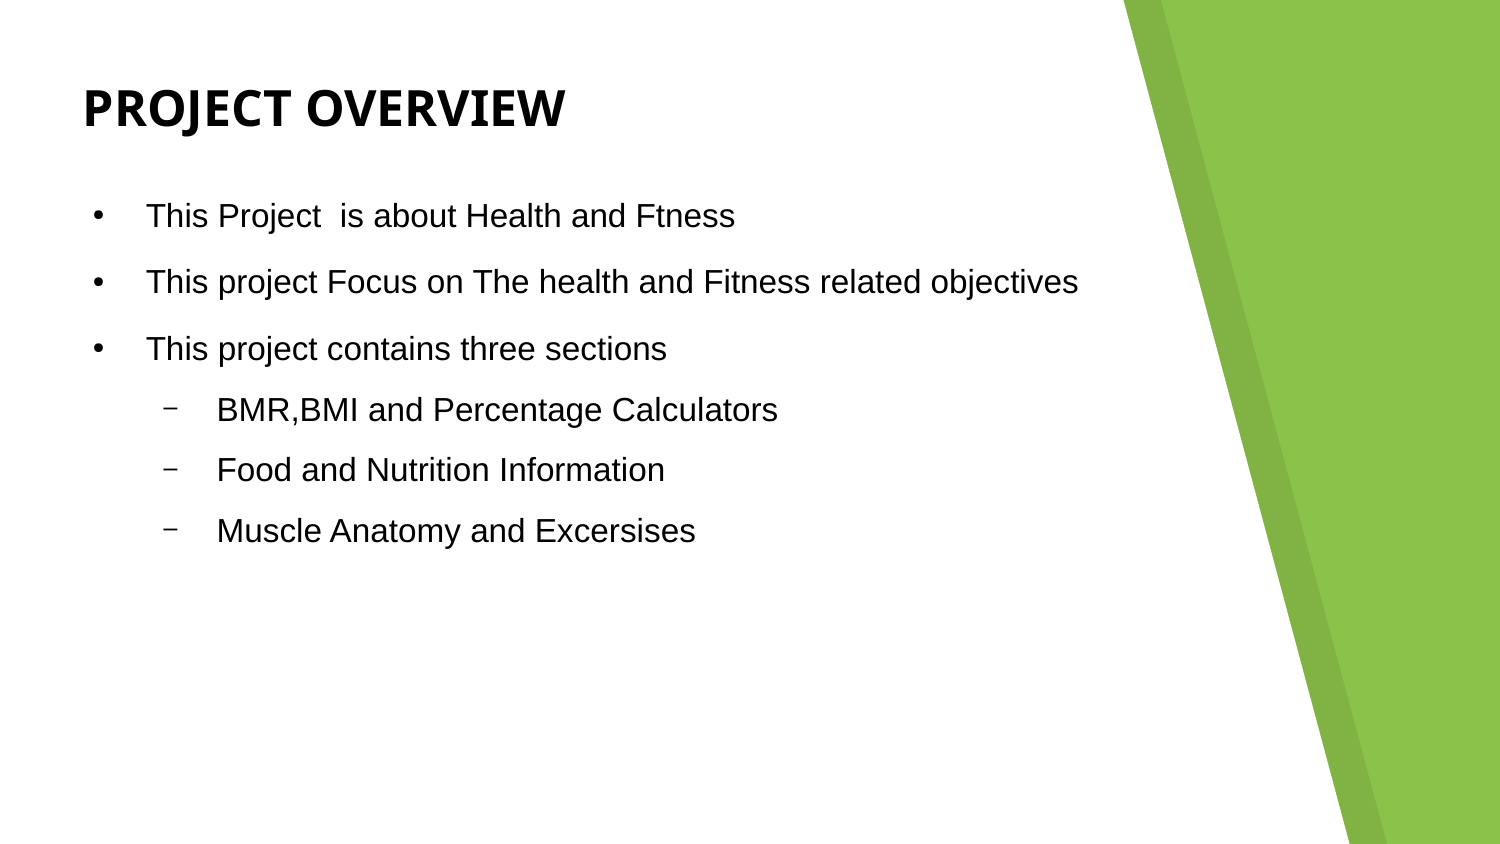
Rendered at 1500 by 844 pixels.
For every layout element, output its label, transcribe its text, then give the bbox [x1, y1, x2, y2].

title Project Overview [82, 36, 1433, 178]
list This Project is about Health and Ftness This project Focus on The health and Fitness related objectives This project contains three sections BMR,BMI and Percentage Calculators Food and Nutrition Information Muscle Anatomy and Excersises [75, 197, 1425, 687]
text_box [188, 94, 219, 165]
